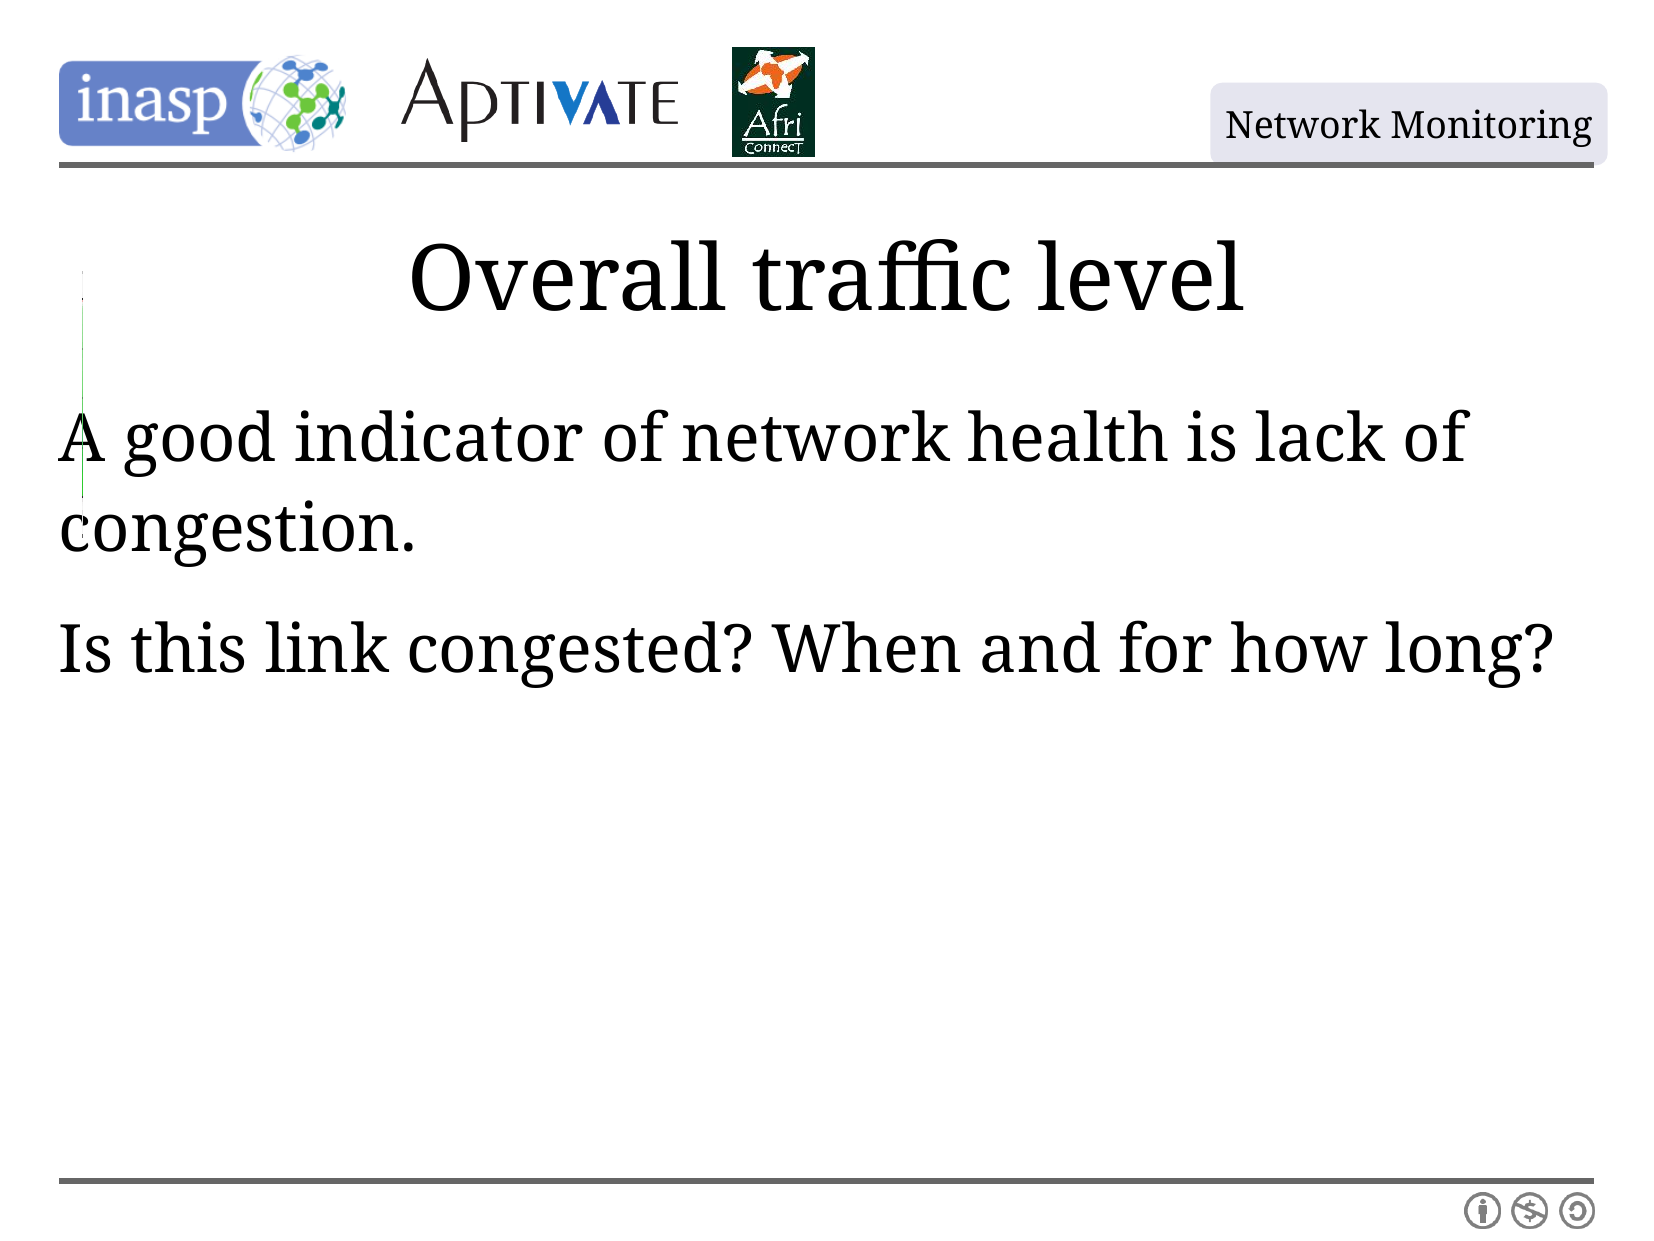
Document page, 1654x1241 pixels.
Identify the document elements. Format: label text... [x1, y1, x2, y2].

picture [1559, 1192, 1595, 1229]
picture [401, 58, 678, 142]
list A good indicator of network health is lack of congestion. Is this link congested? When and for how long? [59, 389, 1595, 1109]
picture [1464, 1192, 1501, 1229]
picture [732, 47, 815, 157]
picture [1511, 1192, 1548, 1229]
picture [59, 47, 355, 160]
title Overall traffic level [59, 212, 1595, 343]
